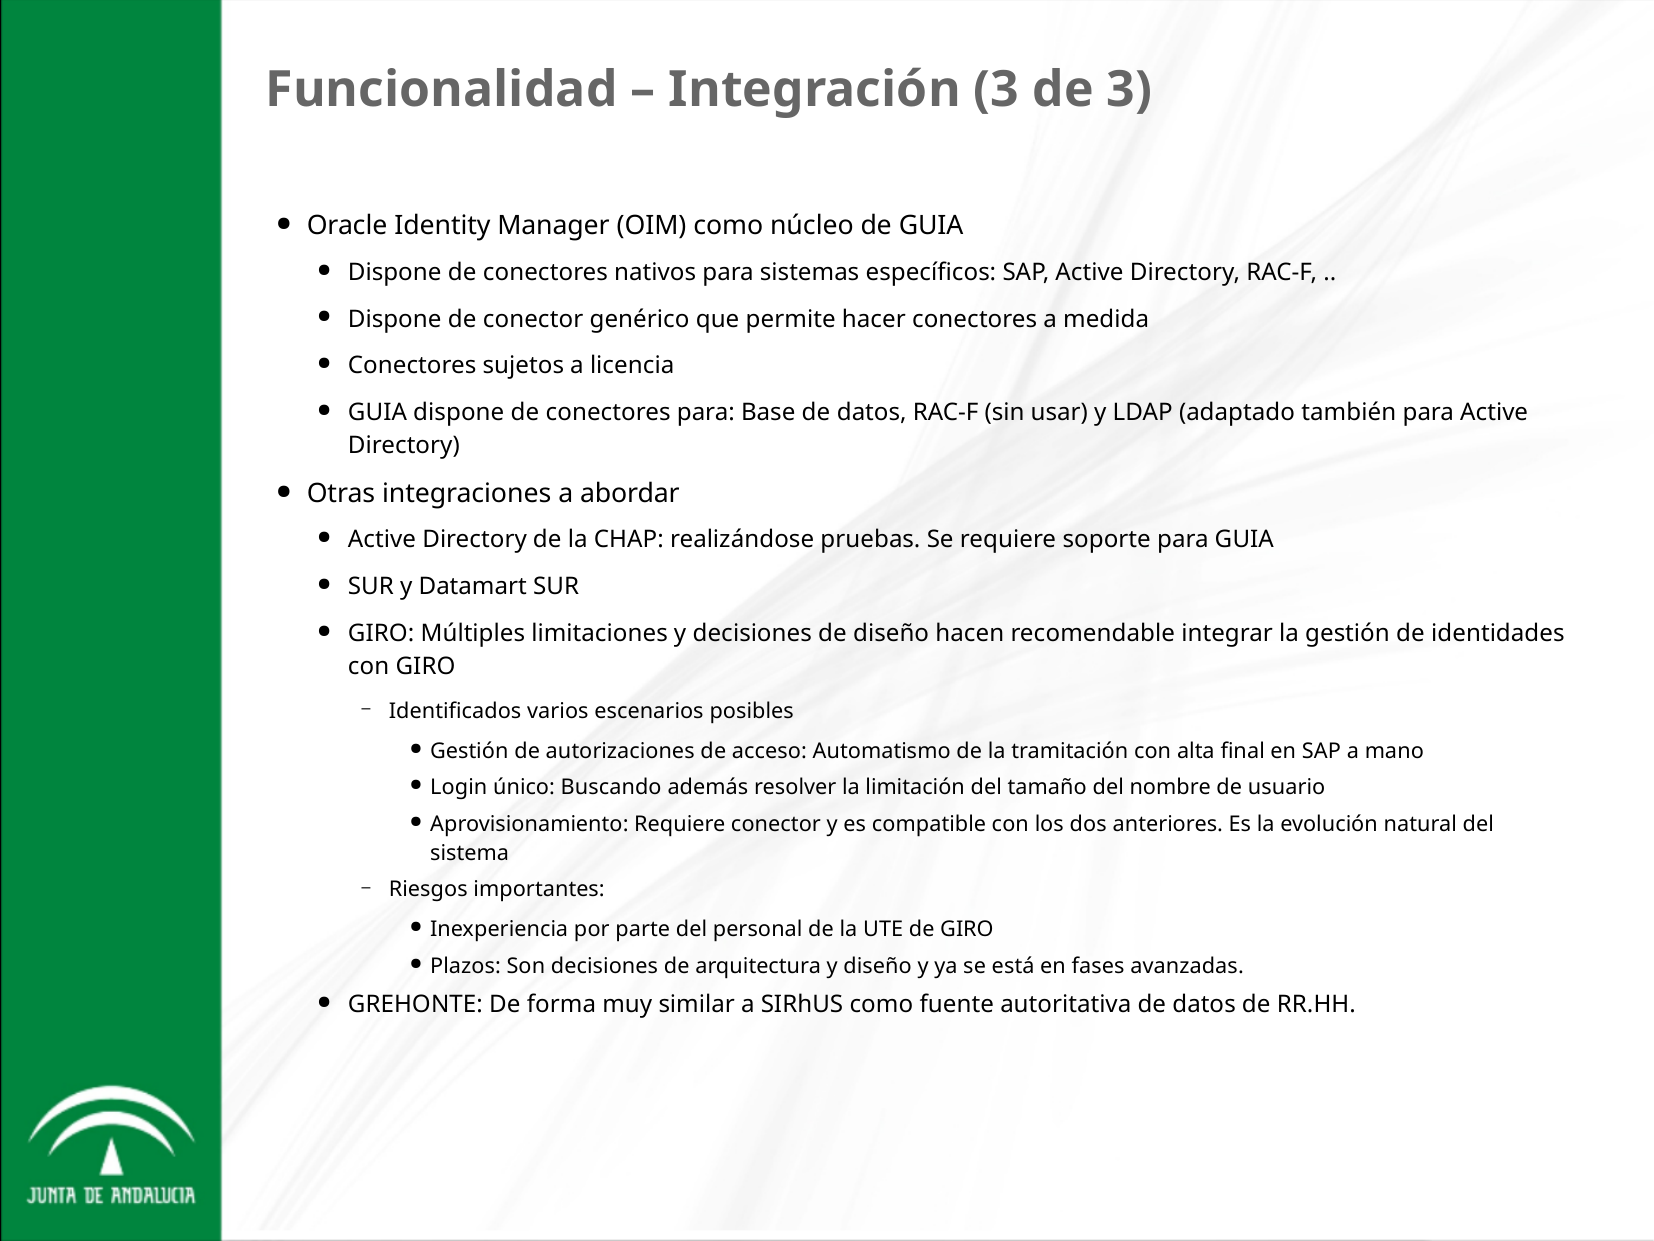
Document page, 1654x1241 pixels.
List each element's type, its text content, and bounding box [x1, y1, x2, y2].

picture [0, 0, 1654, 1241]
list Oracle Identity Manager (OIM) como núcleo de GUIA Dispone de conectores nativos para sistemas específicos: SAP, Active Directory, RAC-F, .. Dispone de conector genérico que permite hacer conectores a medida Conectores sujetos a licencia GUIA dispone de conectores para: Base de datos, RAC-F (sin usar) y LDAP (adaptado también para Active Directory) Otras integraciones a abordar Active Directory de la CHAP: realizándose pruebas. Se requiere soporte para GUIA SUR y Datamart SUR GIRO: Múltiples limitaciones y decisiones de diseño hacen recomendable integrar la gestión de identidades con GIRO Identificados varios escenarios posibles Gestión de autorizaciones de acceso: Automatismo de la tramitación con alta final en SAP a mano Login único: Buscando además resolver la limitación del tamaño del nombre de usuario Aprovisionamiento: Requiere conector y es compatible con los dos anteriores. Es la evolución natural del sistema Riesgos importantes: Inexperiencia por parte del personal de la UTE de GIRO Plazos: Son decisiones de arquitectura y diseño y ya se está en fases avanzadas. GREHONTE: De forma muy similar a SIRhUS como fuente autoritativa de datos de RR.HH. [265, 206, 1571, 1026]
title Funcionalidad – Integración (3 de 3) [265, 37, 1571, 136]
